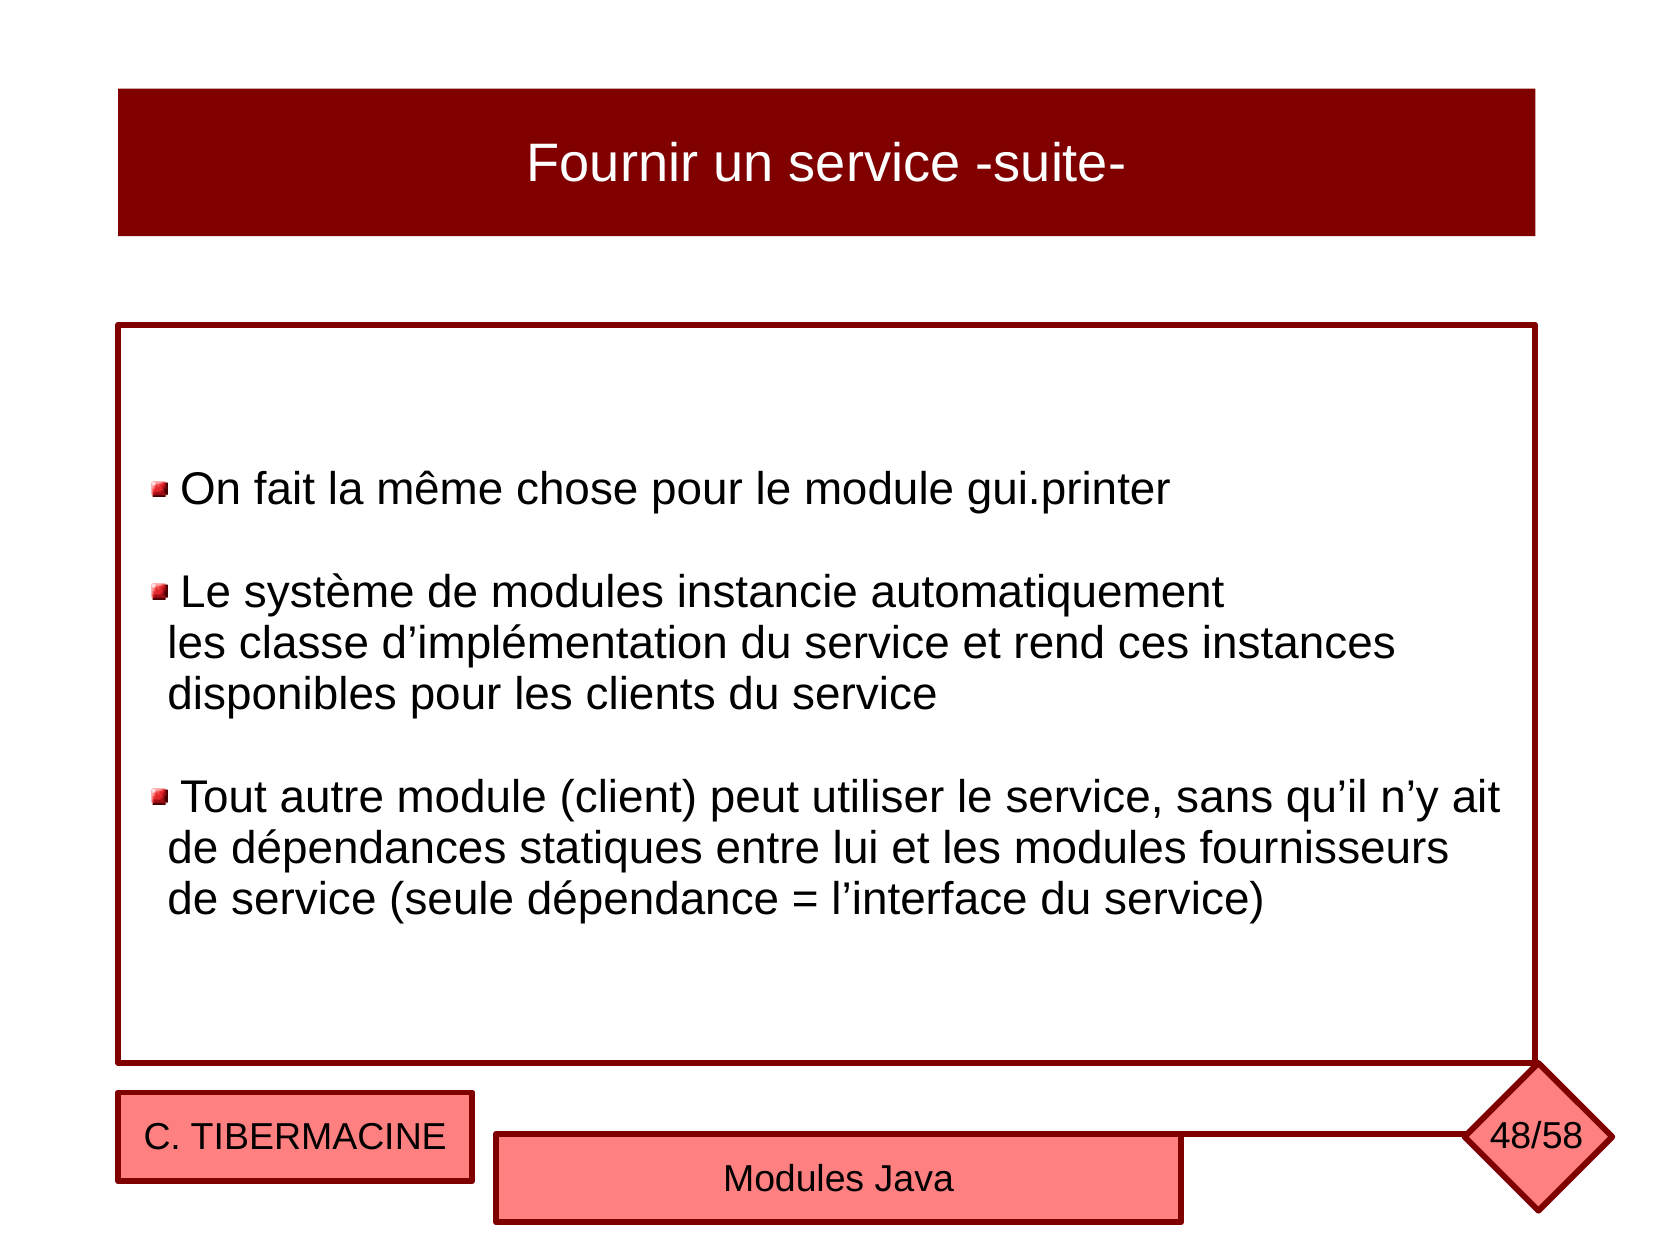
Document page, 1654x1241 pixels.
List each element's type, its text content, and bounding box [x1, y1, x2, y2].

text_box Fournir un service -suite- [118, 88, 1536, 237]
text_box [1464, 1126, 1475, 1148]
text_box On fait la même chose pour le module gui.printer Le système de modules instancie automatiquement les classe d’implémentation du service et rend ces instances disponibles pour les clients du service Tout autre module (client) peut utiliser le service, sans qu’il n’y ait de dépendances statiques entre lui et les modules fournisseurs de service (seule dépendance = l’interface du service) [118, 324, 1536, 1063]
text_box [1491, 1164, 1586, 1211]
text_box [1494, 1062, 1583, 1107]
picture [151, 788, 168, 805]
text_box Modules Java [496, 1133, 1182, 1223]
picture [151, 481, 168, 497]
picture [151, 583, 168, 600]
text_box C. TIBERMACINE [118, 1092, 473, 1182]
text_box <numéro>/58 [1475, 1107, 1654, 1164]
